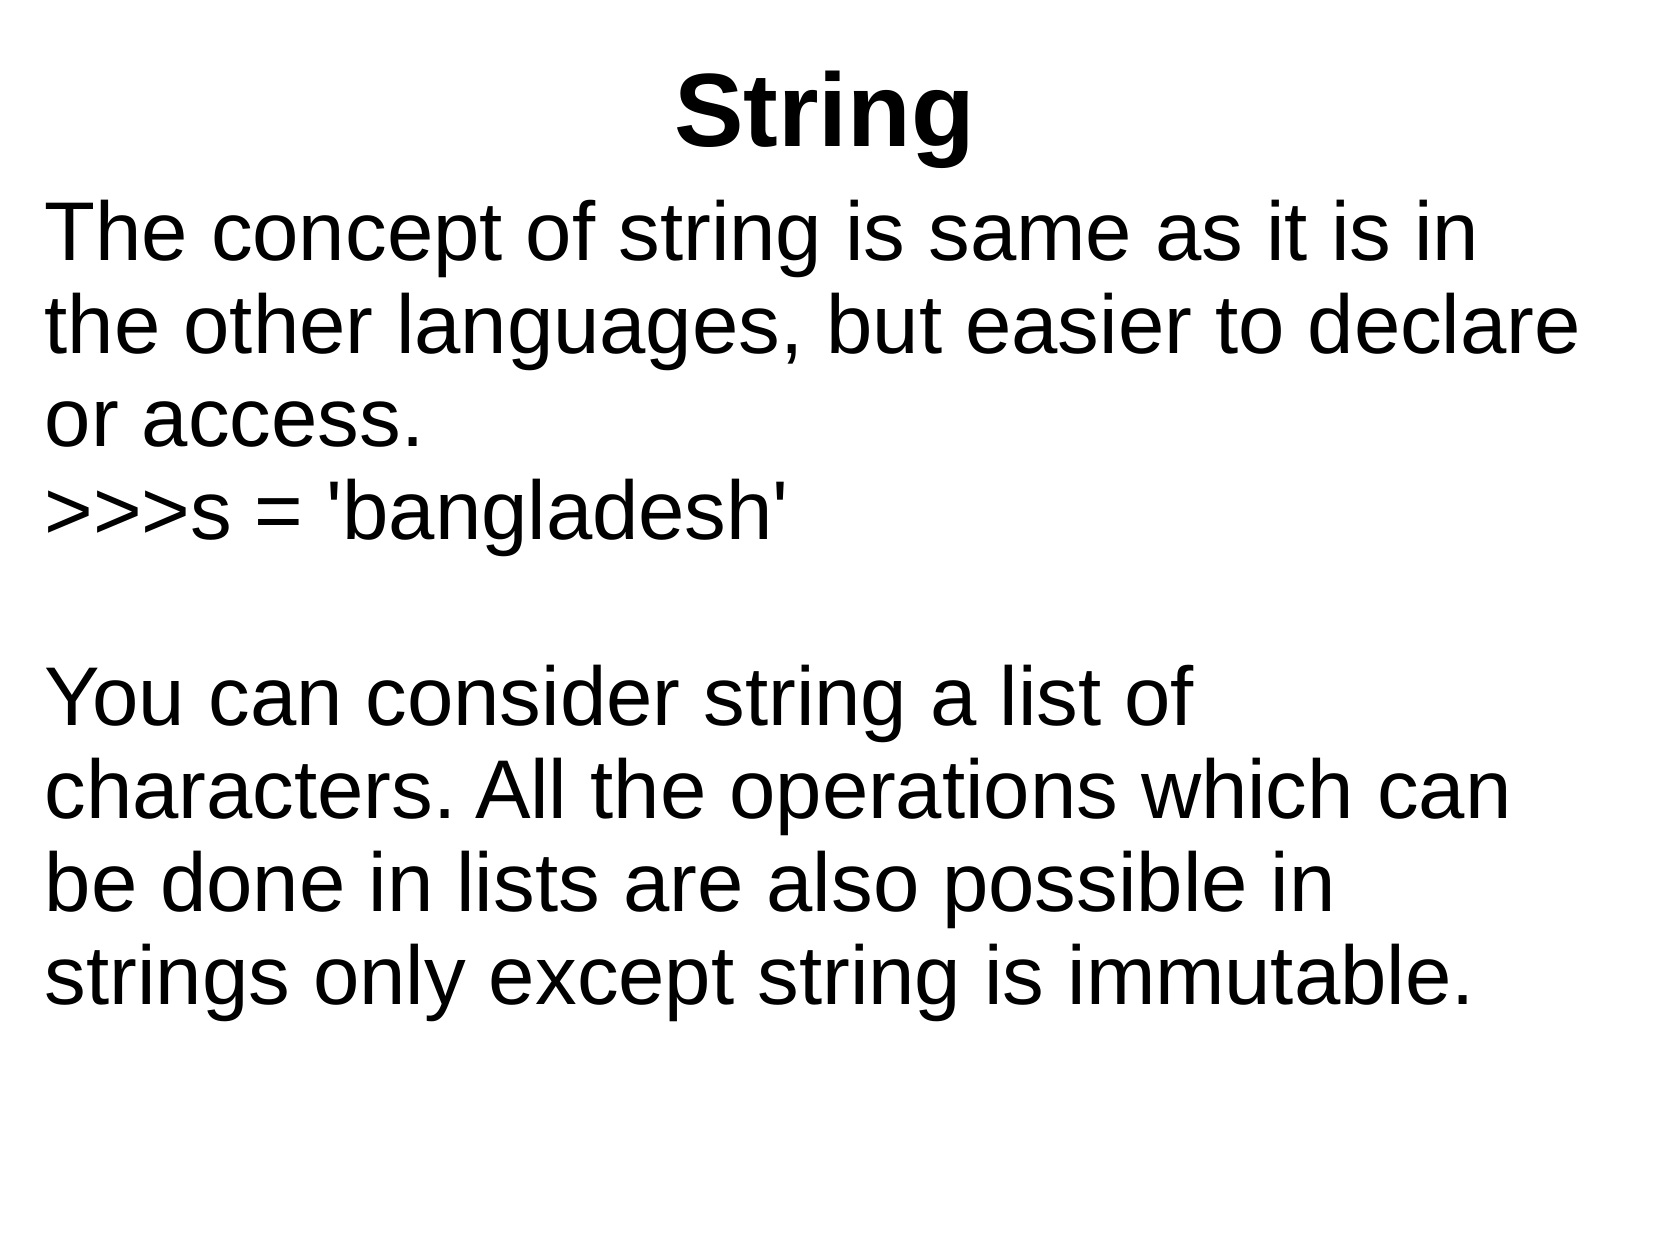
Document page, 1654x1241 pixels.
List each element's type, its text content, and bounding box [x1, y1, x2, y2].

text_box String [45, 45, 1606, 177]
text_box The concept of string is same as it is in the other languages, but easier to declare or access. >>>s = 'bangladesh' You can consider string a list of characters. All the operations which can be done in lists are also possible in strings only except string is immutable. [30, 177, 1606, 1032]
